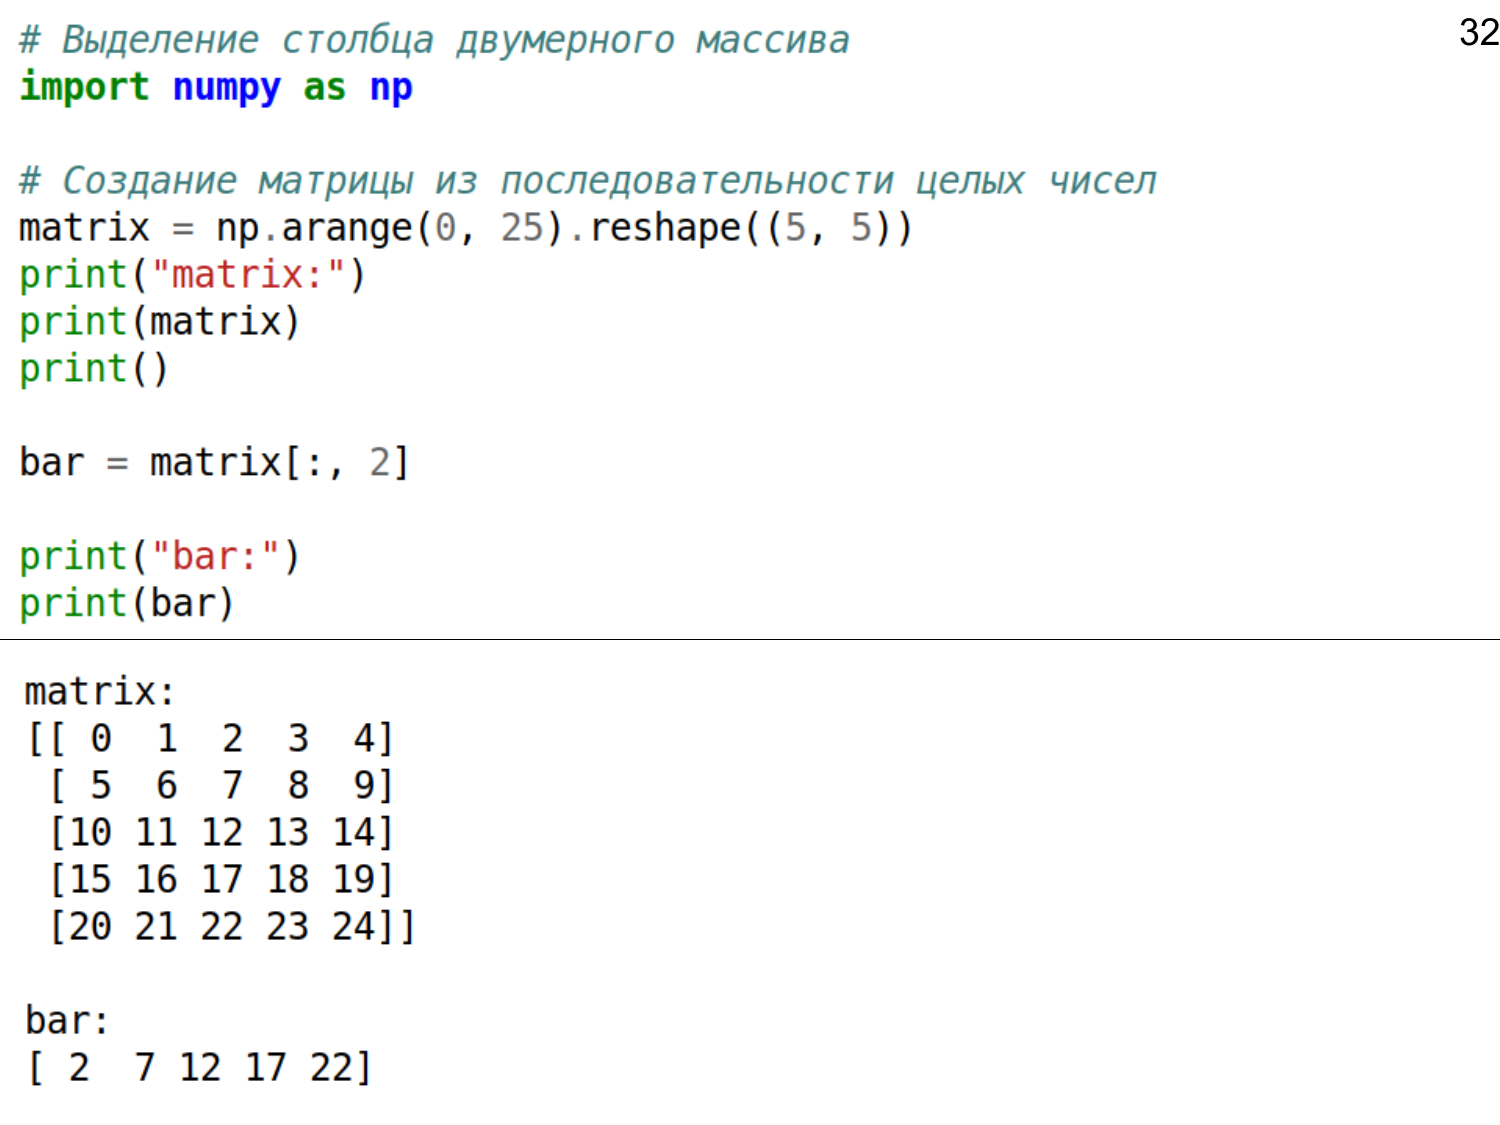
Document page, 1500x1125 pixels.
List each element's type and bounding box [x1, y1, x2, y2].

picture [11, 14, 1165, 632]
picture [12, 664, 427, 1106]
